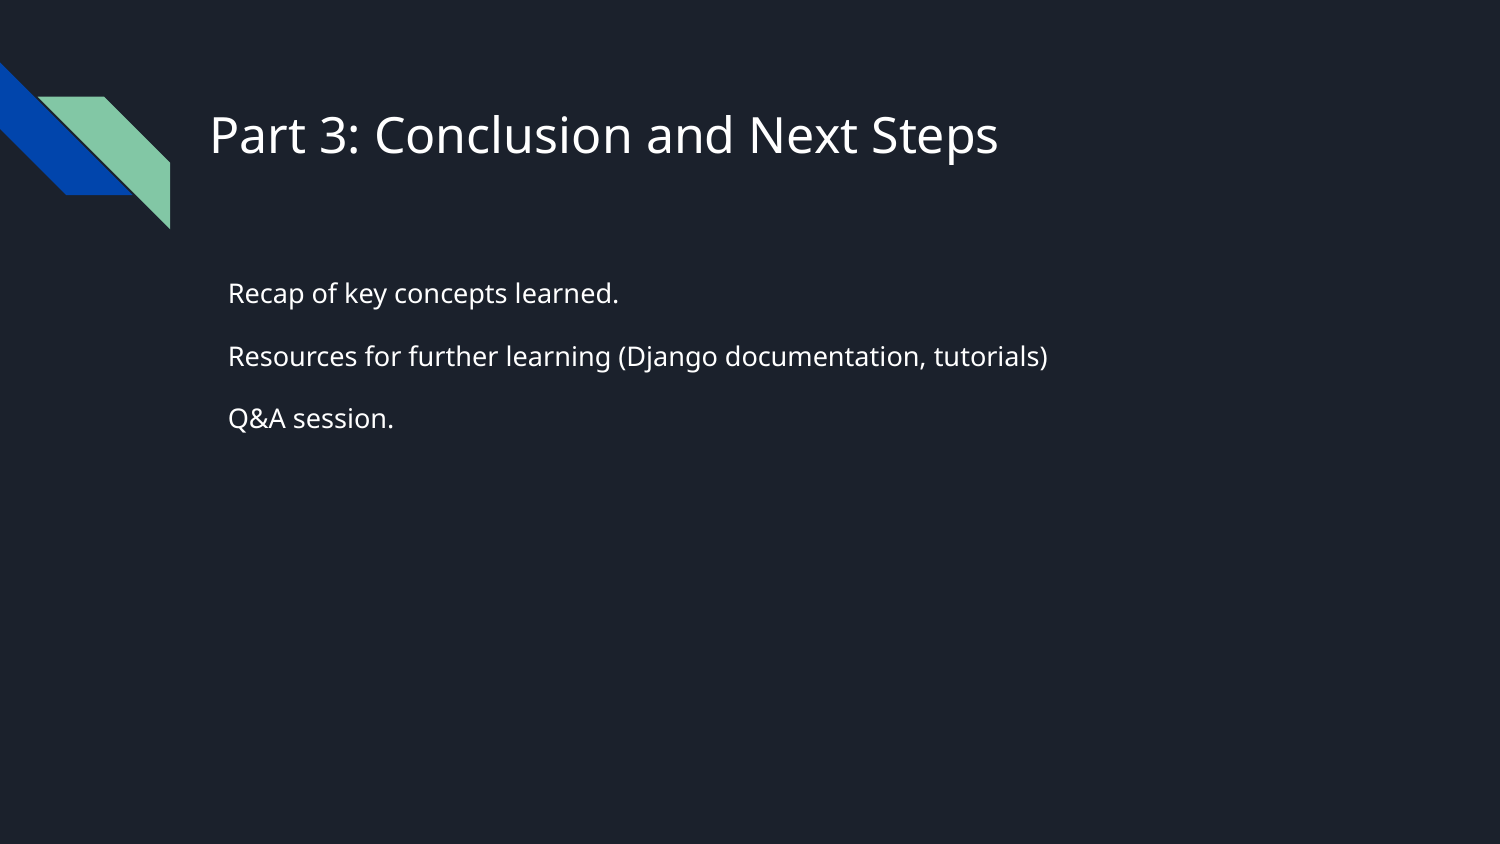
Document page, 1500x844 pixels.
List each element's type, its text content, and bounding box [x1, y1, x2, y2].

title Part 3: Conclusion and Next Steps [194, 88, 1349, 239]
list Recap of key concepts learned. Resources for further learning (Django documentation, tutorials) Q&A session. [212, 257, 1368, 735]
